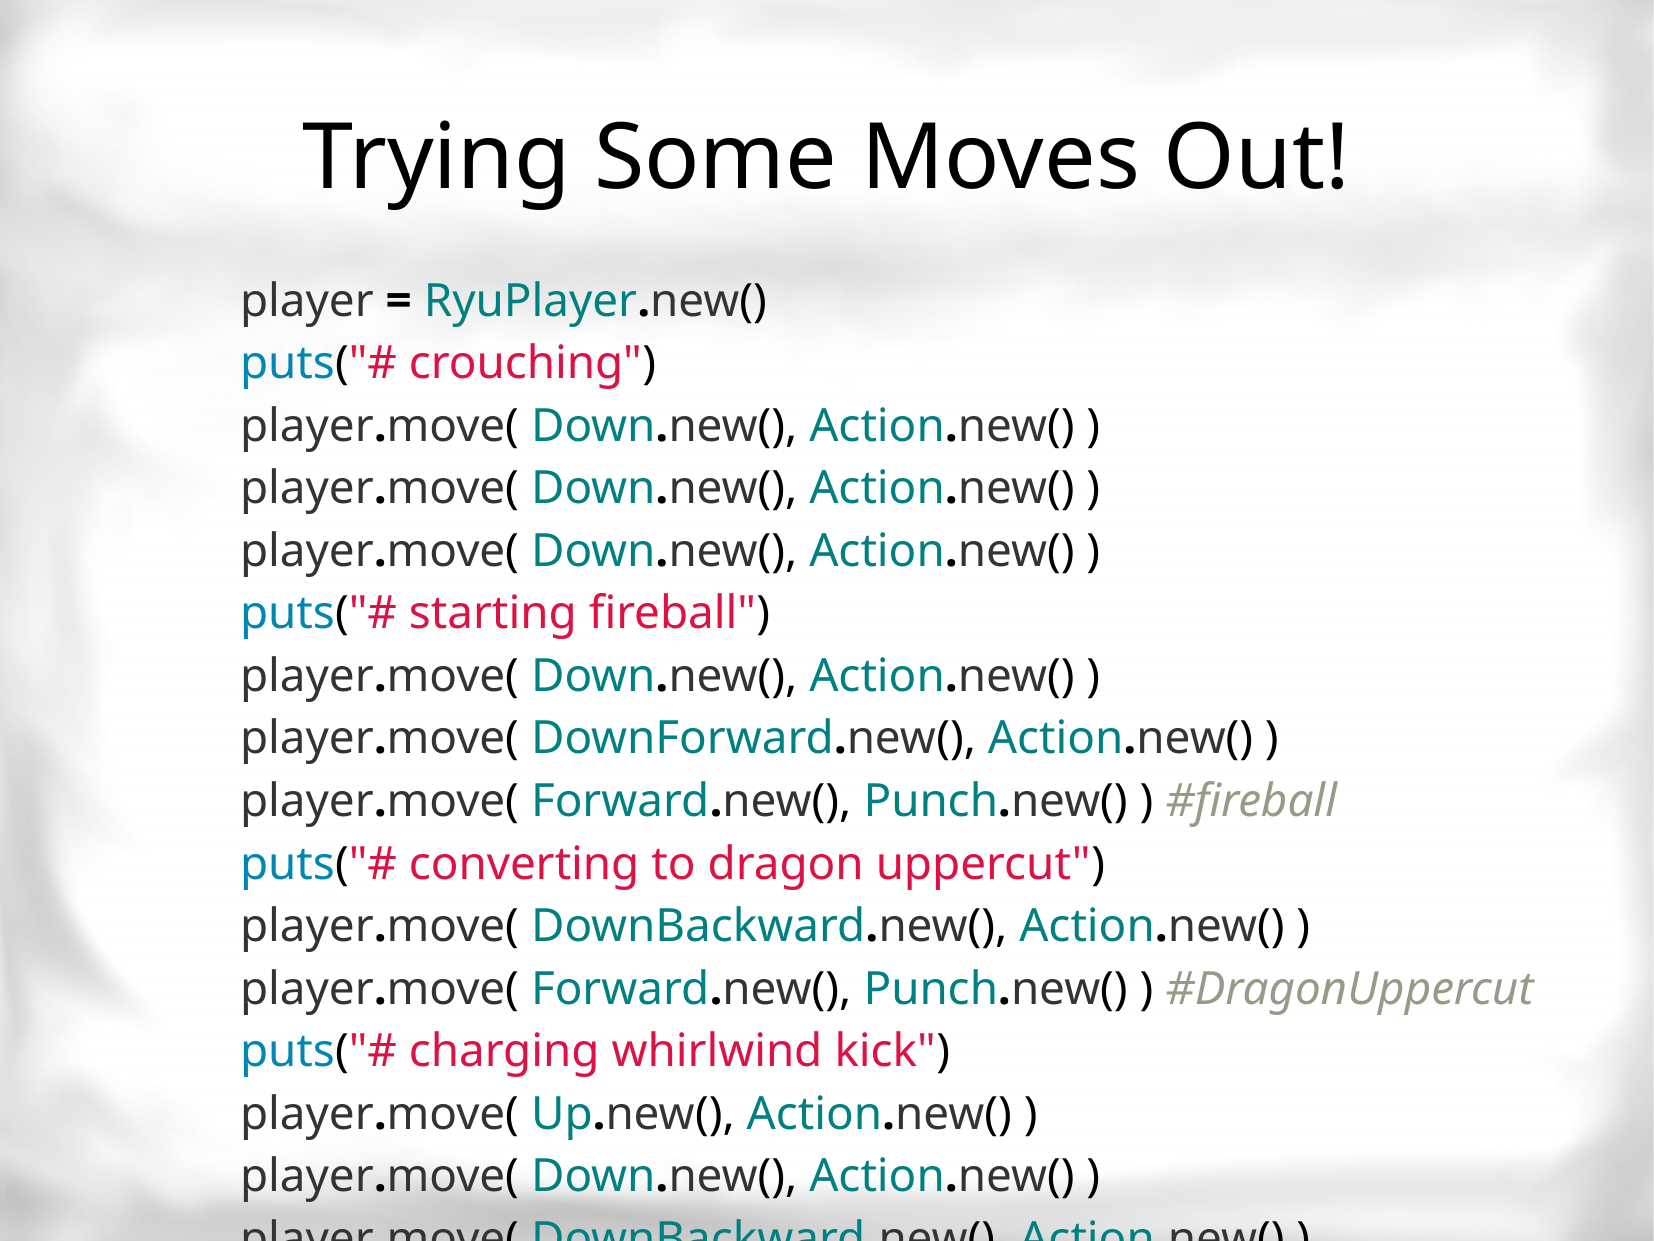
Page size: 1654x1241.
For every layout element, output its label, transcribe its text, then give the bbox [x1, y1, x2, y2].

title Trying Some Moves Out! [82, 49, 1571, 257]
text_box player = RyuPlayer.new() puts("# crouching") player.move( Down.new(), Action.new() ) player.move( Down.new(), Action.new() ) player.move( Down.new(), Action.new() ) puts("# starting fireball") player.move( Down.new(), Action.new() ) player.move( DownForward.new(), Action.new() ) player.move( Forward.new(), Punch.new() ) #fireball puts("# converting to dragon uppercut") player.move( DownBackward.new(), Action.new() ) player.move( Forward.new(), Punch.new() ) #DragonUppercut puts("# charging whirlwind kick") player.move( Up.new(), Action.new() ) player.move( Down.new(), Action.new() ) player.move( DownBackward.new(), Action.new() ) player.move( Backward.new(), Kick.new() ) #whirlwind [177, 259, 1583, 1241]
picture [0, 0, 1654, 1241]
